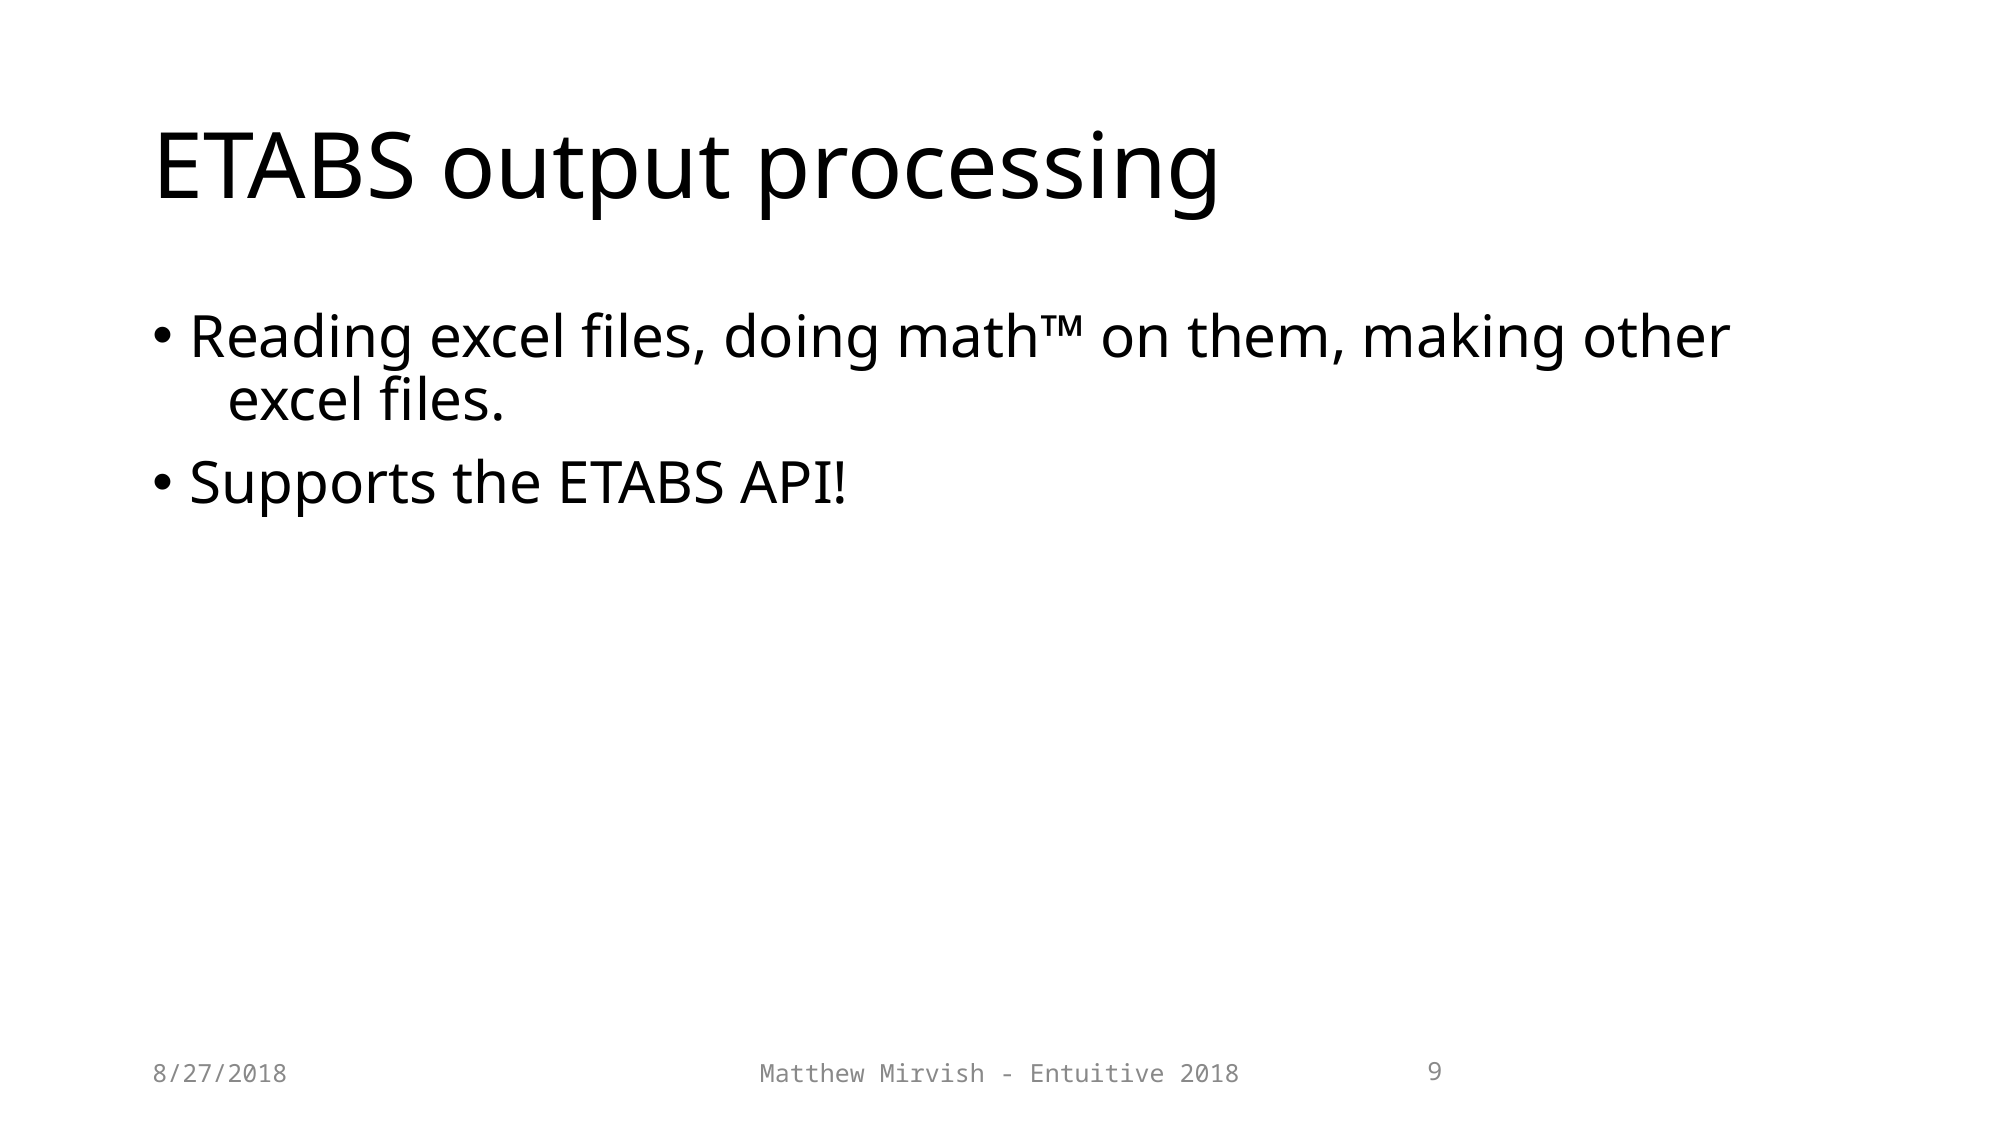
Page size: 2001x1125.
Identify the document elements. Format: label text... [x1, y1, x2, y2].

text_box Matthew Mirvish - Entuitive 2018 [662, 1042, 1338, 1103]
title ETABS output processing [137, 59, 1863, 278]
list Reading excel files, doing math™ on them, making other excel files. Supports the ETABS API! [137, 299, 1863, 1014]
text_box 9 [1412, 1042, 1863, 1103]
text_box 8/27/2018 [137, 1042, 588, 1103]
